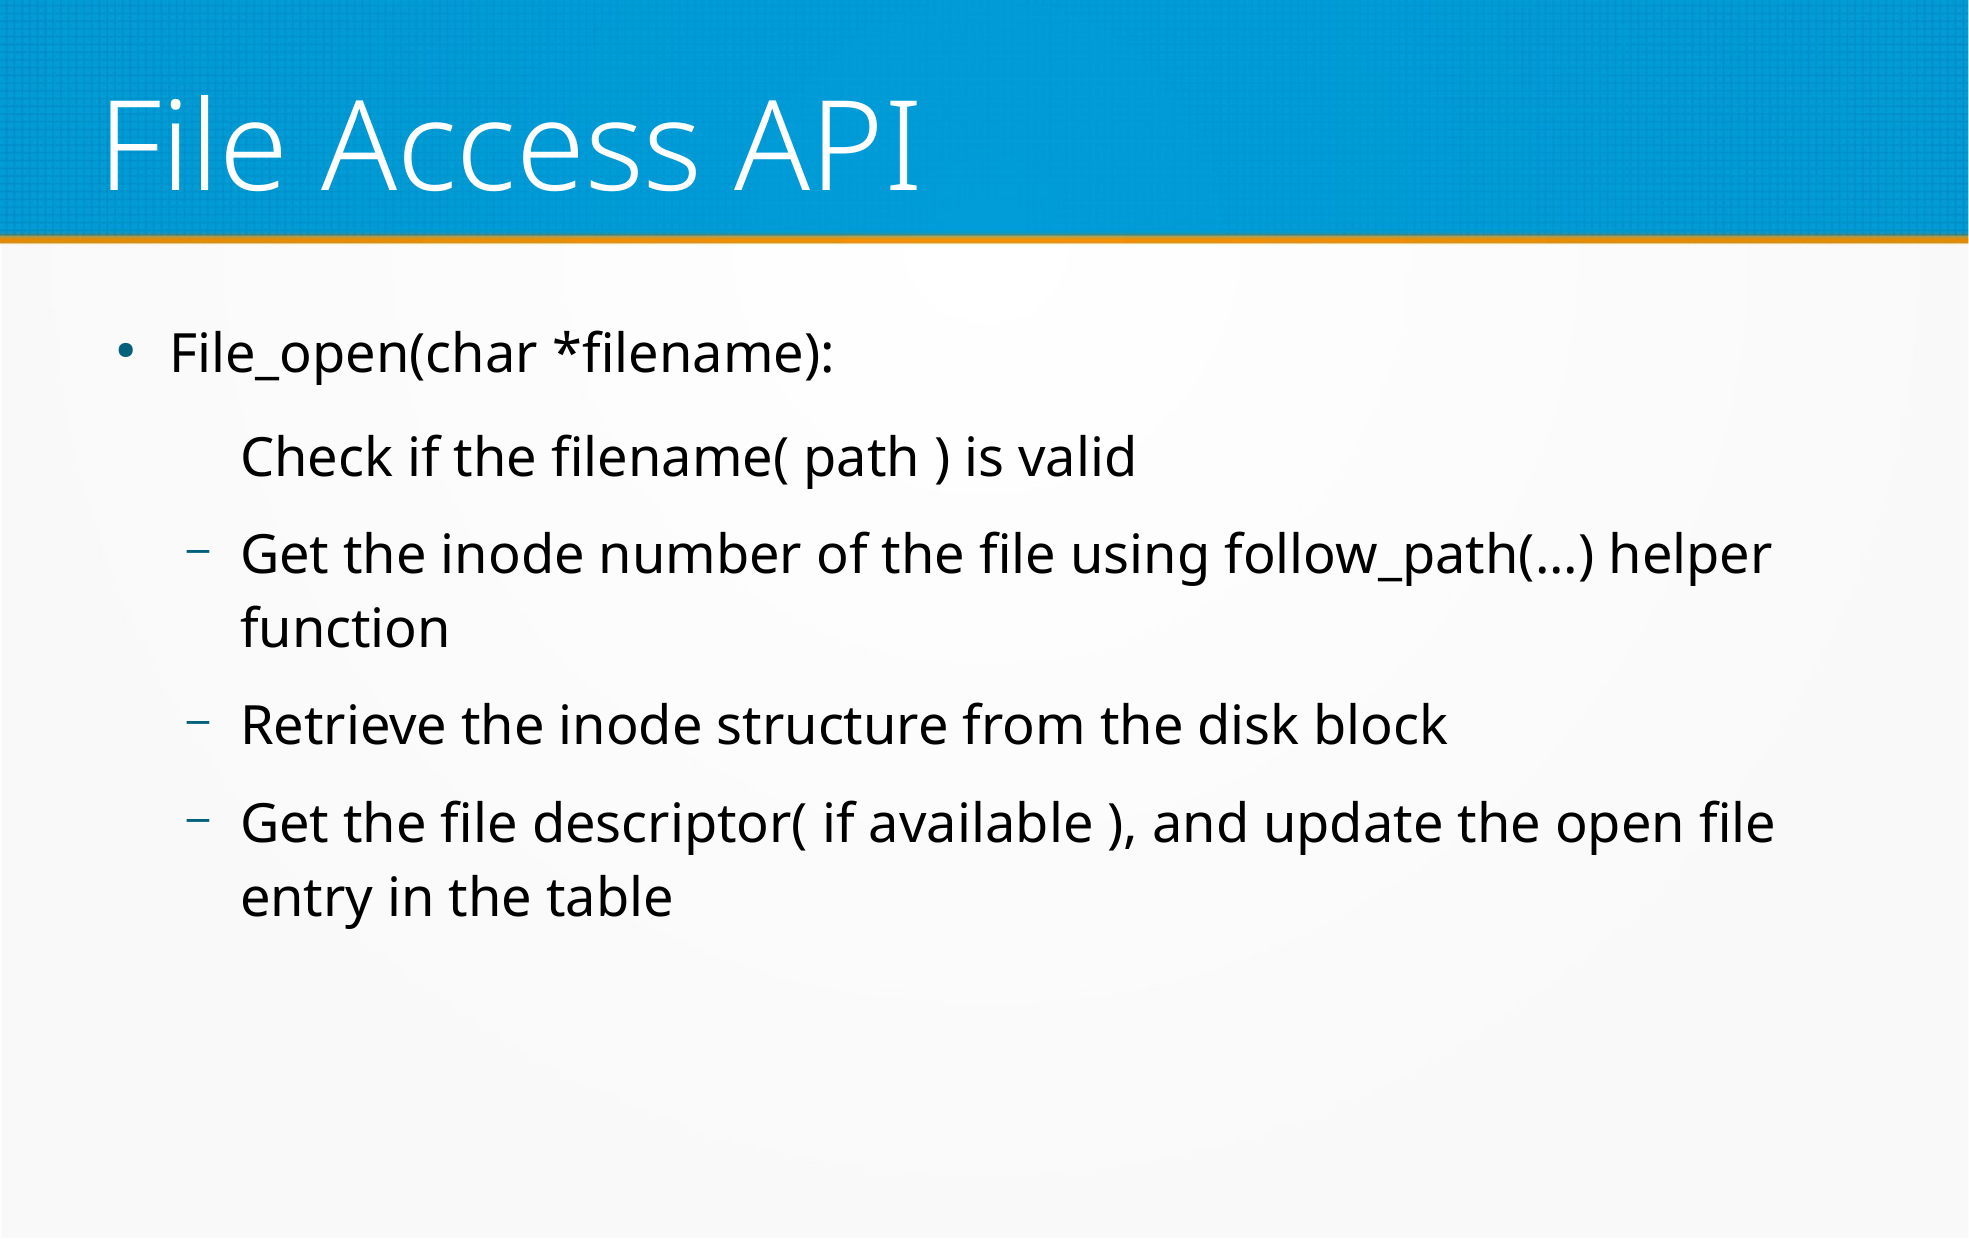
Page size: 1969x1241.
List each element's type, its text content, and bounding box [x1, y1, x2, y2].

picture [0, 233, 1969, 1241]
title File Access API [98, 19, 1870, 227]
list File_open(char *filename): Check if the filename( path ) is valid Get the inode number of the file using follow_path(...) helper function Retrieve the inode structure from the disk block Get the file descriptor( if available ), and update the open file entry in the table [98, 315, 1861, 1081]
